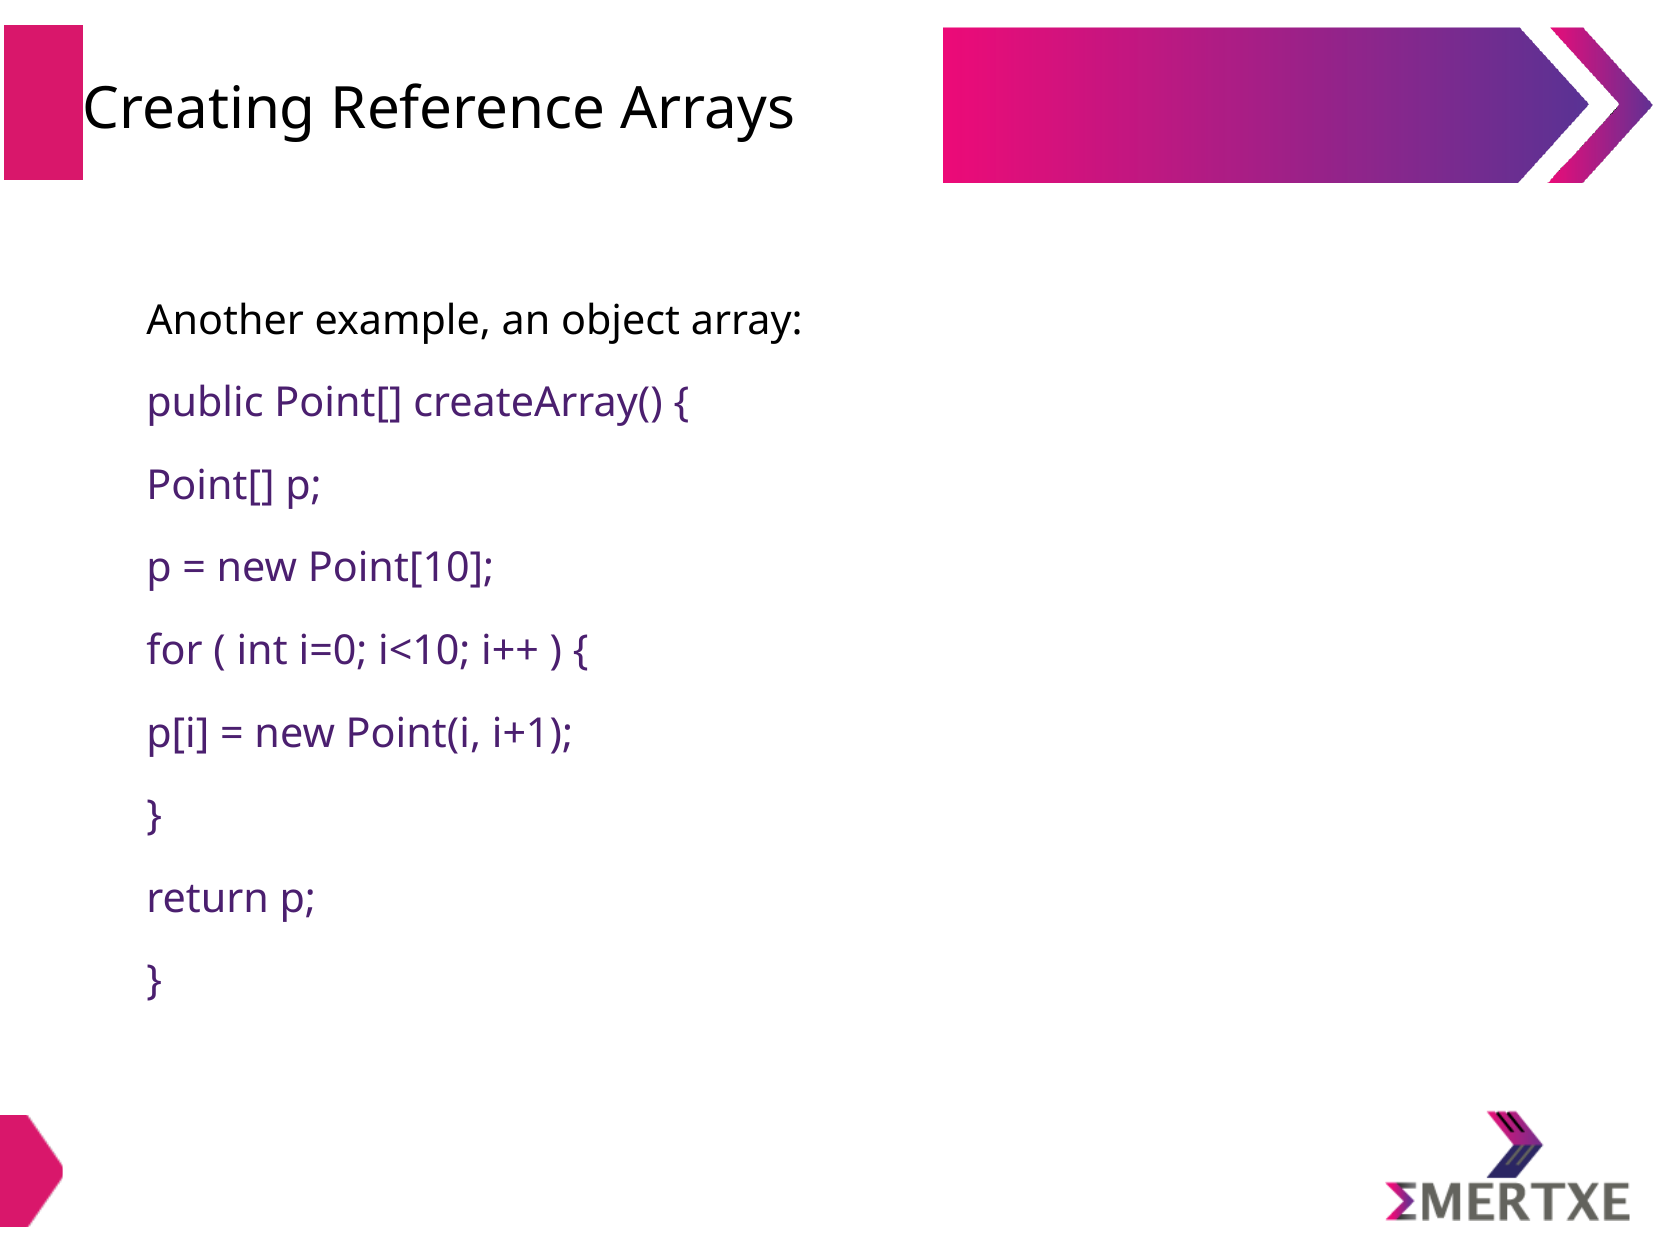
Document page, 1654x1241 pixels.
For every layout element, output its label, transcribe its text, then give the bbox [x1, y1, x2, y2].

title Creating Reference Arrays [82, 2, 1571, 210]
picture [1385, 1107, 1631, 1221]
list Another example, an object array: public Point[] createArray() { Point[] p; p = new Point[10]; for ( int i=0; i<10; i++ ) { p[i] = new Point(i, i+1); } return p; } [82, 290, 1571, 1010]
picture [1571, 27, 1653, 183]
